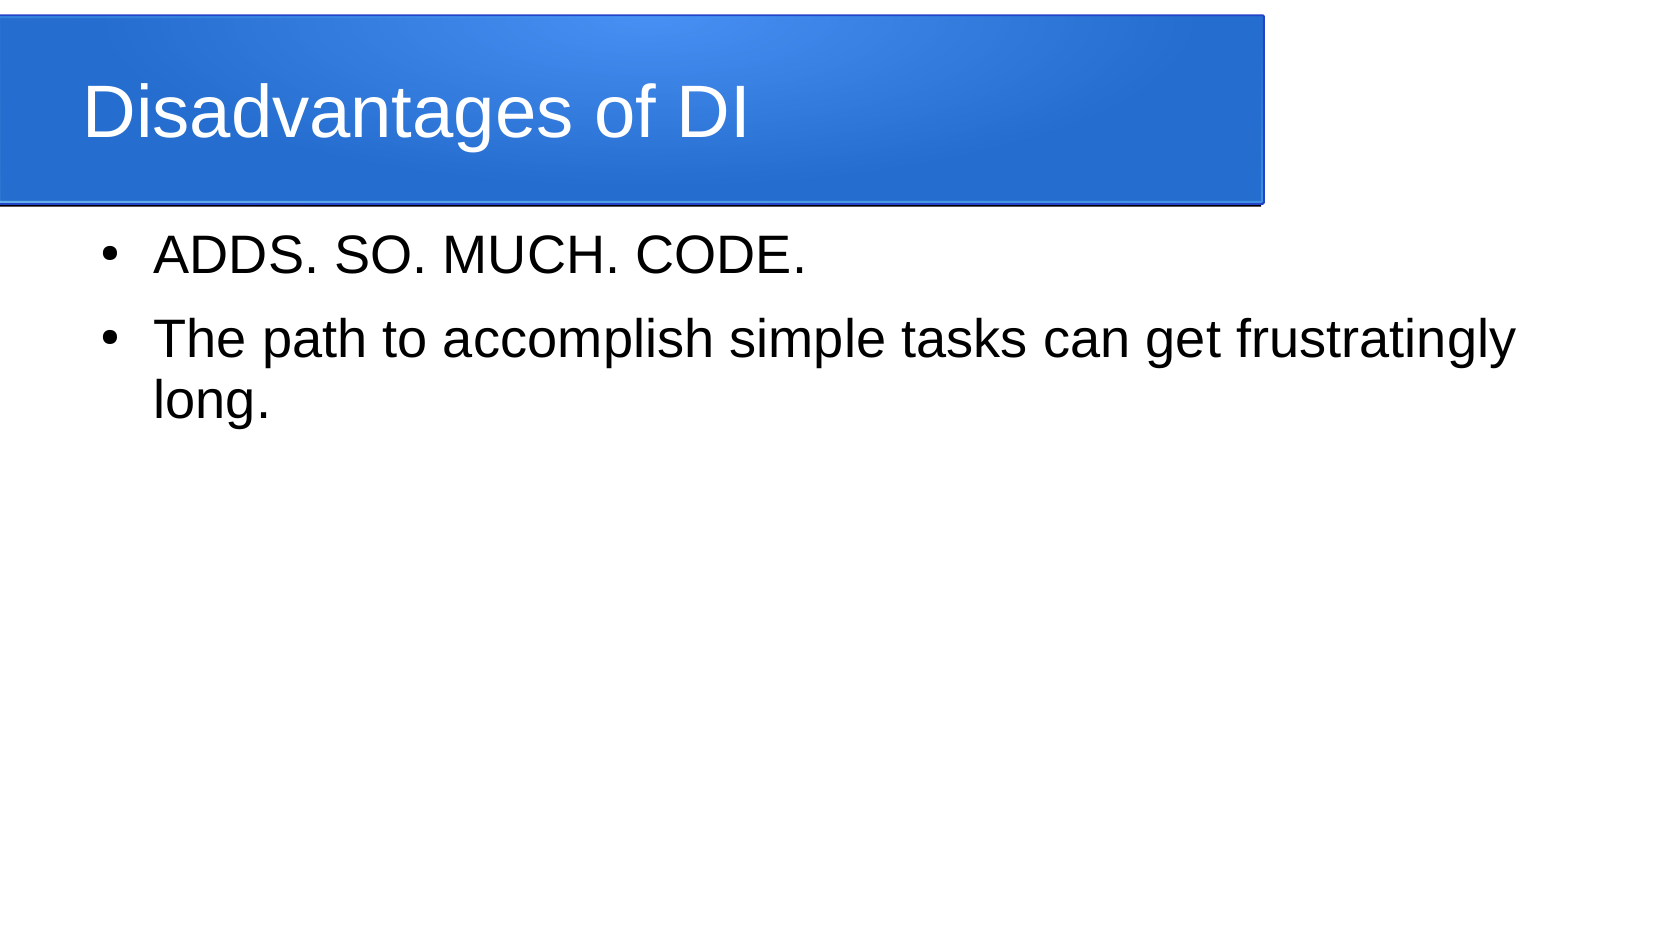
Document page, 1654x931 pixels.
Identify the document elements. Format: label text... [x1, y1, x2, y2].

title Disadvantages of DI [82, 35, 1235, 189]
list ADDS. SO. MUCH. CODE. The path to accomplish simple tasks can get frustratingly long. [82, 224, 1571, 764]
